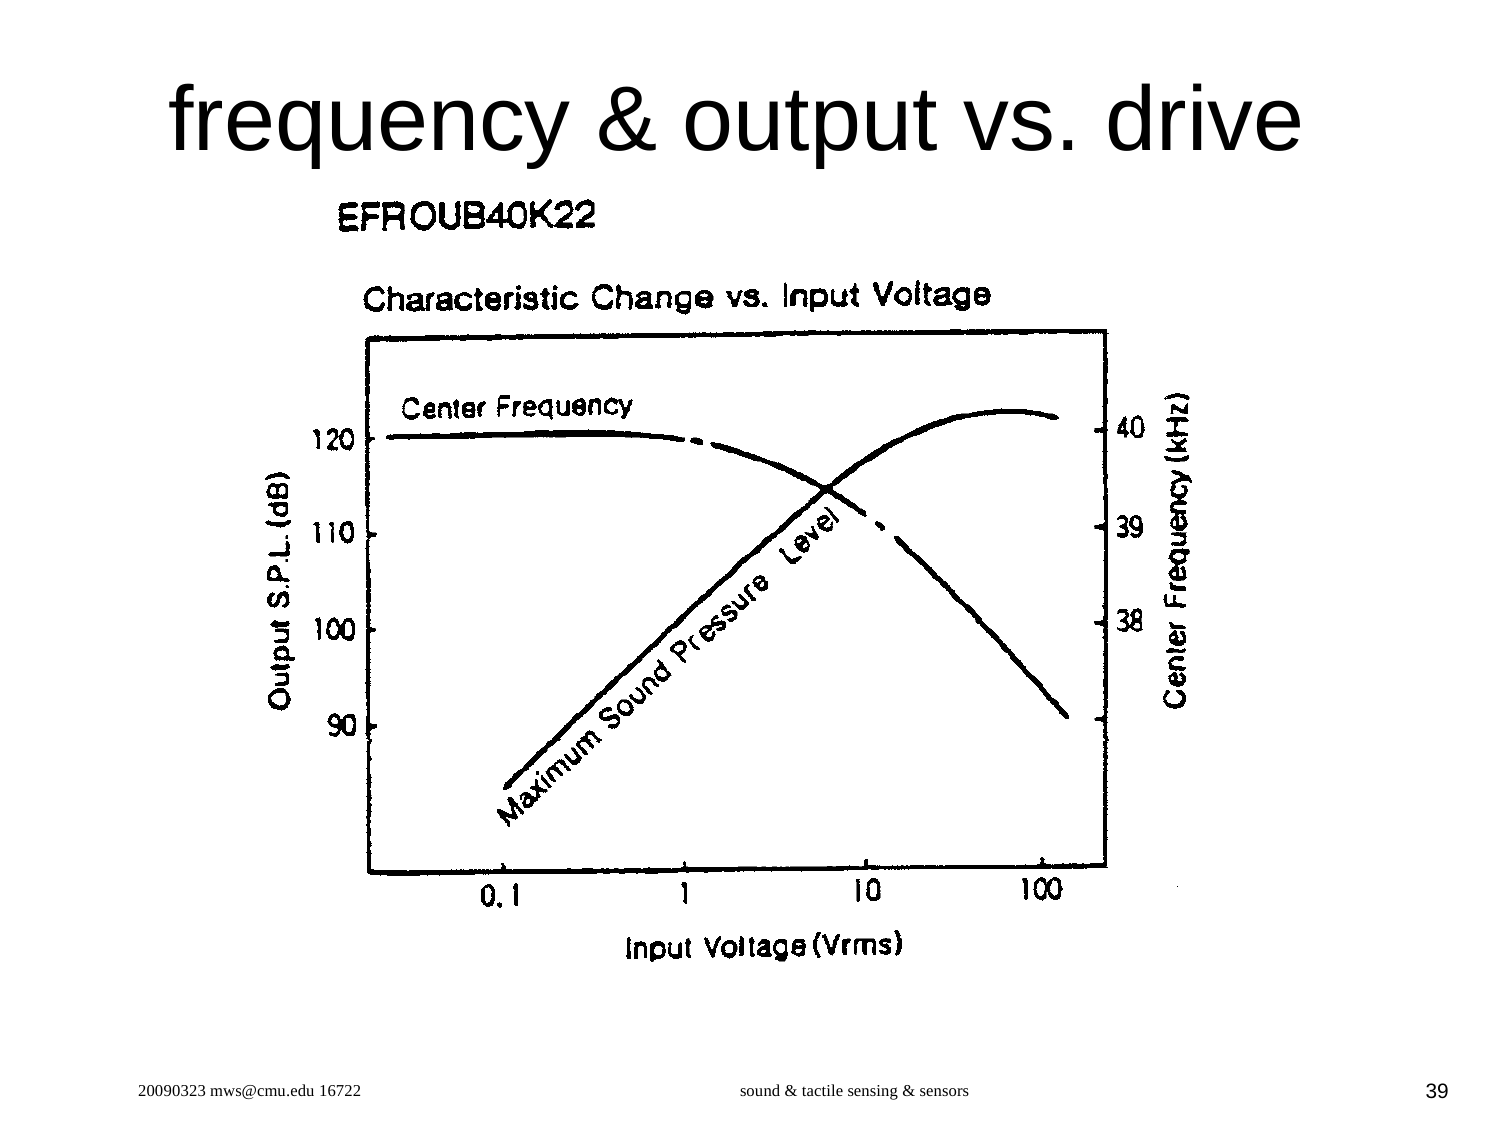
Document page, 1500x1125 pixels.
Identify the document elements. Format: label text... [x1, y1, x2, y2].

picture [262, 199, 1213, 962]
title frequency & output vs. drive [99, 50, 1375, 188]
